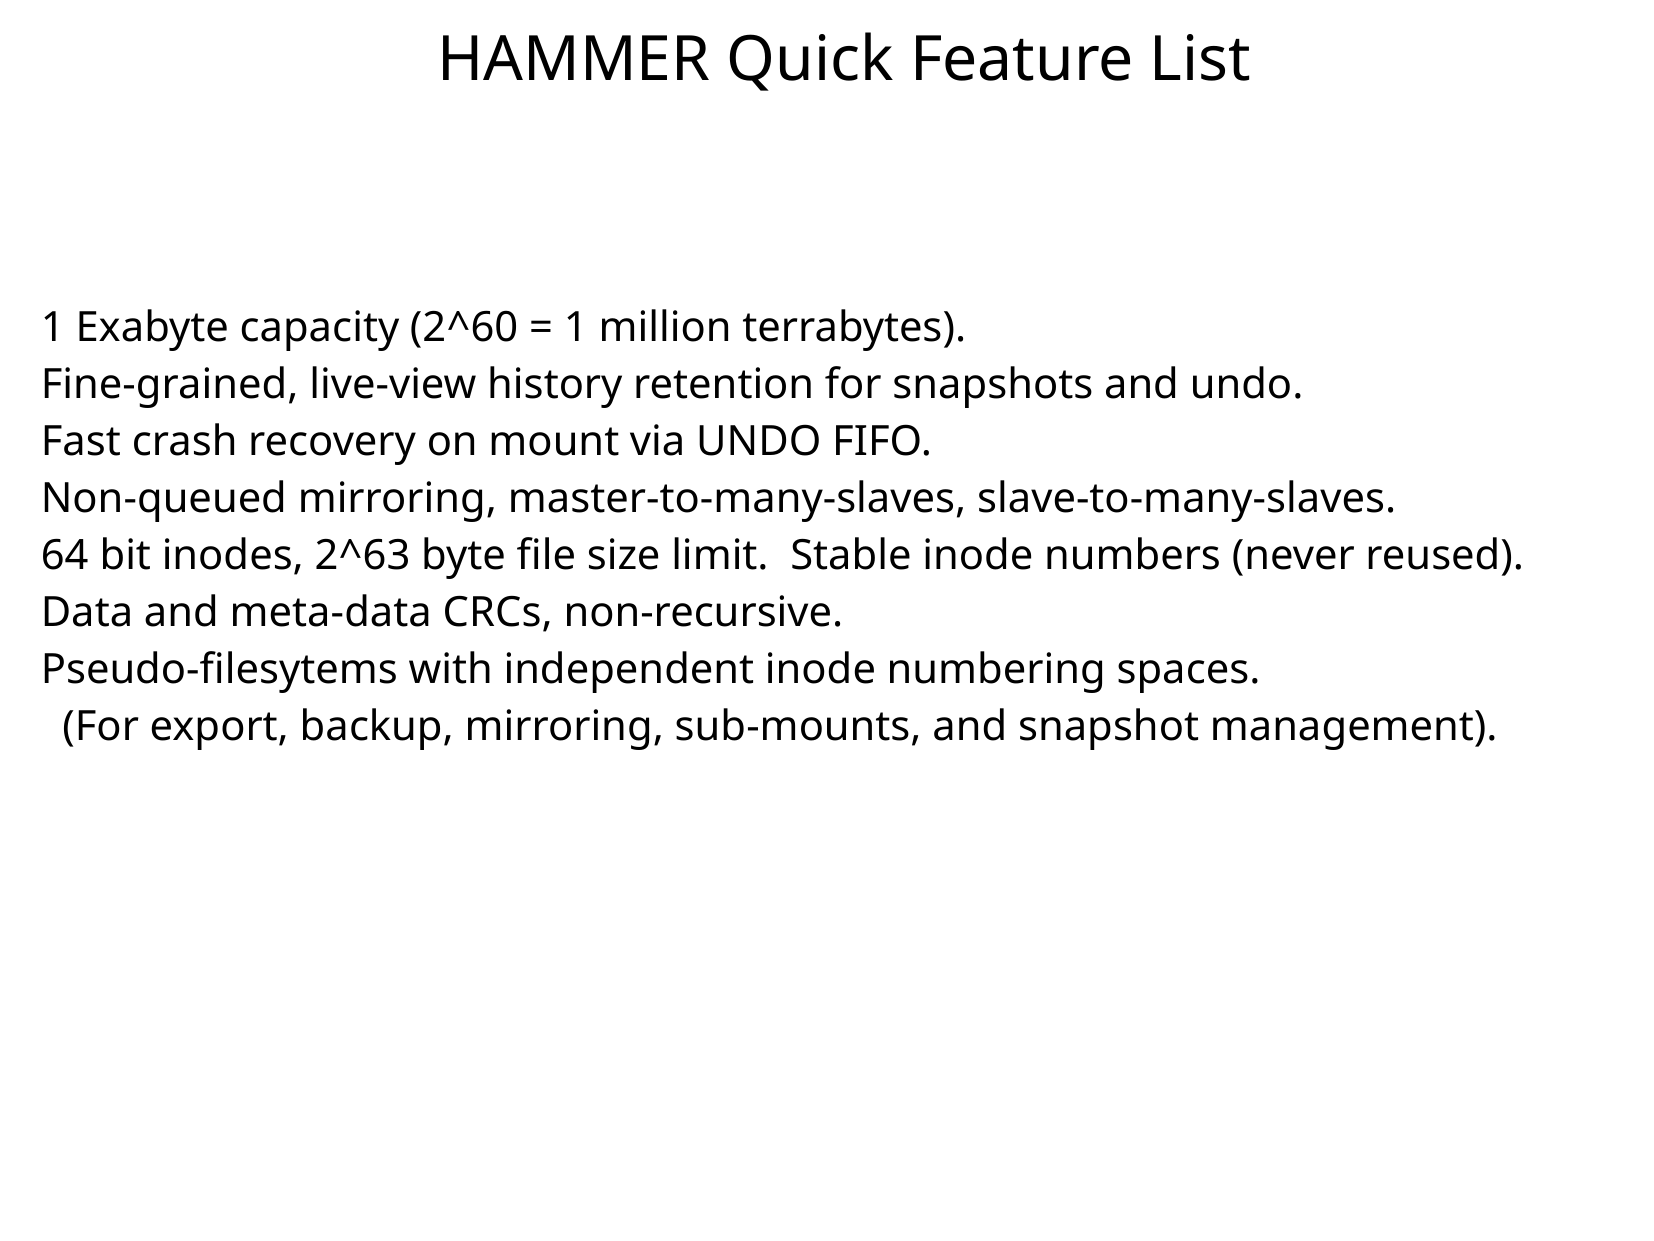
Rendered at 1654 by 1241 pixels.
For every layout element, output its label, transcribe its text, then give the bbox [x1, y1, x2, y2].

text_box HAMMER Quick Feature List [114, 9, 1575, 104]
text_box 1 Exabyte capacity (2^60 = 1 million terrabytes). Fine-grained, live-view history retention for snapshots and undo. Fast crash recovery on mount via UNDO FIFO. Non-queued mirroring, master-to-many-slaves, slave-to-many-slaves. 64 bit inodes, 2^63 byte file size limit. Stable inode numbers (never reused). Data and meta-data CRCs, non-recursive. Pseudo-filesytems with independent inode numbering spaces. (For export, backup, mirroring, sub-mounts, and snapshot management). [26, 289, 1654, 1120]
